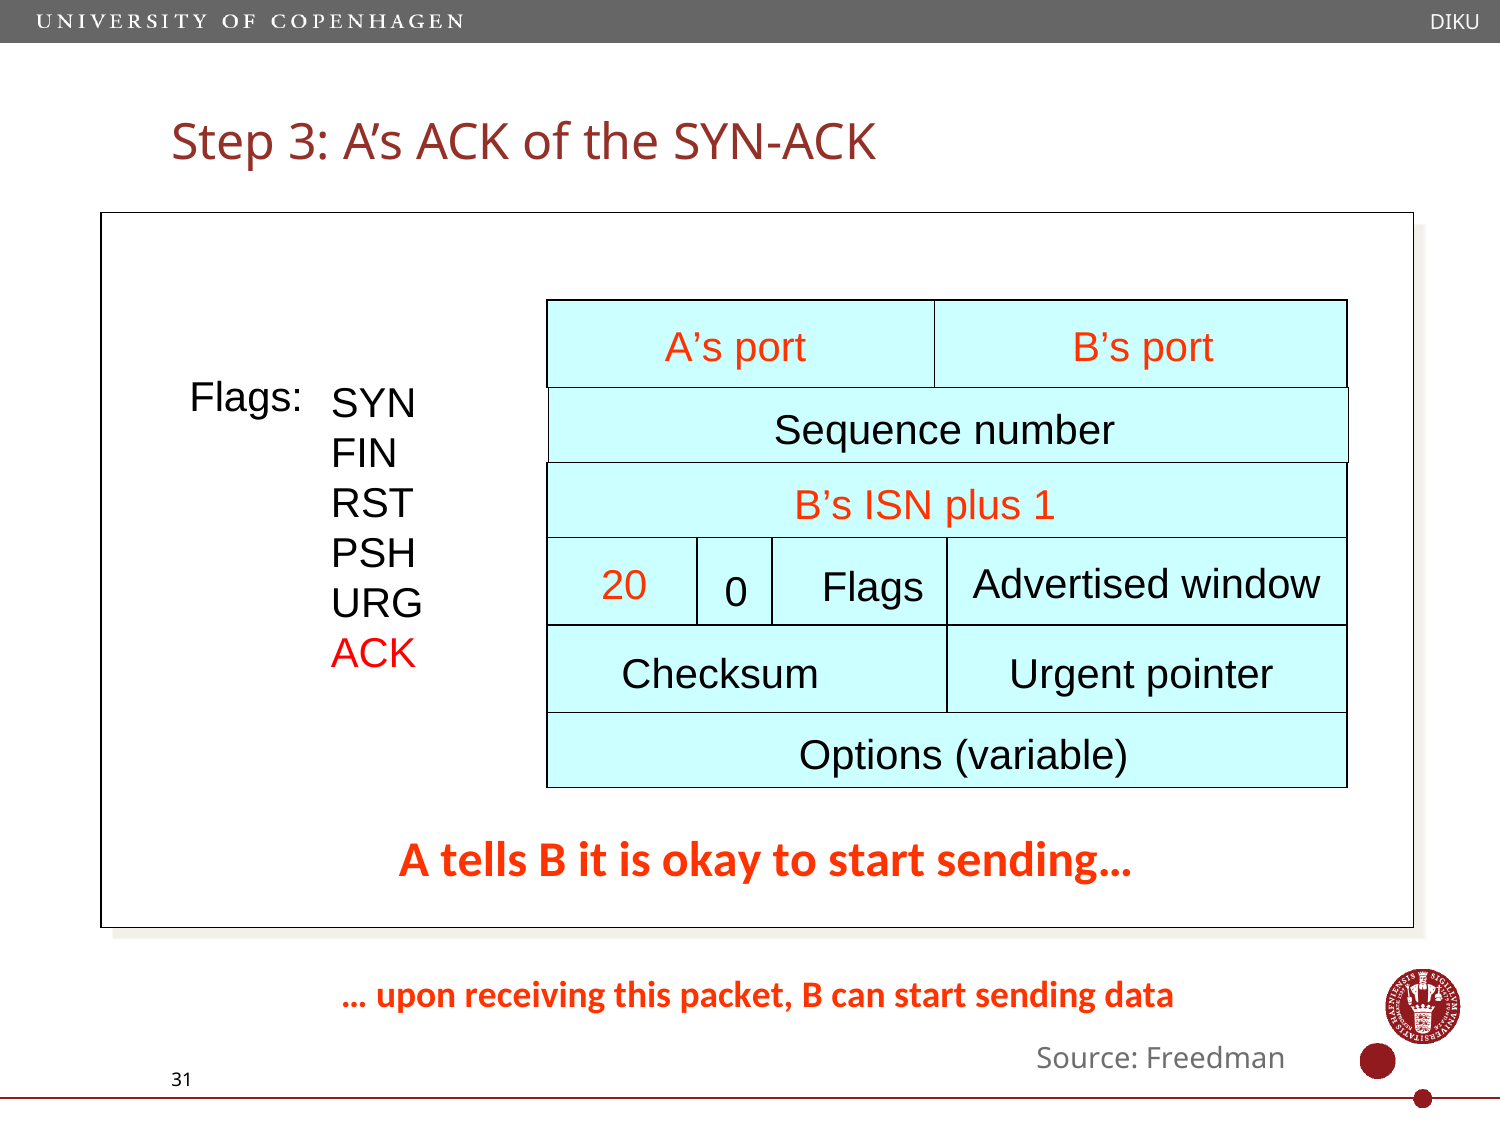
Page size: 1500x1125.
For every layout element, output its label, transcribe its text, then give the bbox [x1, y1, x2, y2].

text_box A tells B it is okay to start sending… [384, 819, 1149, 895]
text_box 0 [709, 557, 763, 624]
text_box B’s ISN plus 1 [779, 470, 1072, 536]
text_box Urgent pointer [994, 639, 1289, 705]
text_box 20 [586, 549, 696, 616]
text_box Checksum [606, 639, 835, 705]
text_box Flags [807, 551, 940, 618]
text_box 20 [698, 549, 762, 616]
text_box Sequence number [759, 395, 1131, 461]
text_box Options (variable) [784, 720, 1144, 786]
text_box Source: Freedman [1021, 1031, 1341, 1083]
text_box [100, 212, 1414, 928]
text_box Advertised window [957, 549, 1336, 616]
picture [0, 910, 1500, 1122]
text_box SYN FIN RST PSH URG ACK [316, 368, 439, 684]
text_box Flags: [174, 362, 319, 428]
text_box <number> [171, 1067, 522, 1092]
text_box A’s port [650, 312, 822, 379]
title Step 3: A’s ACK of the SYN-ACK [171, 75, 1329, 171]
text_box B’s port [1057, 312, 1229, 379]
text_box DIKU [469, 0, 1495, 43]
text_box … upon receiving this packet, B can start sending data [326, 962, 1191, 1023]
